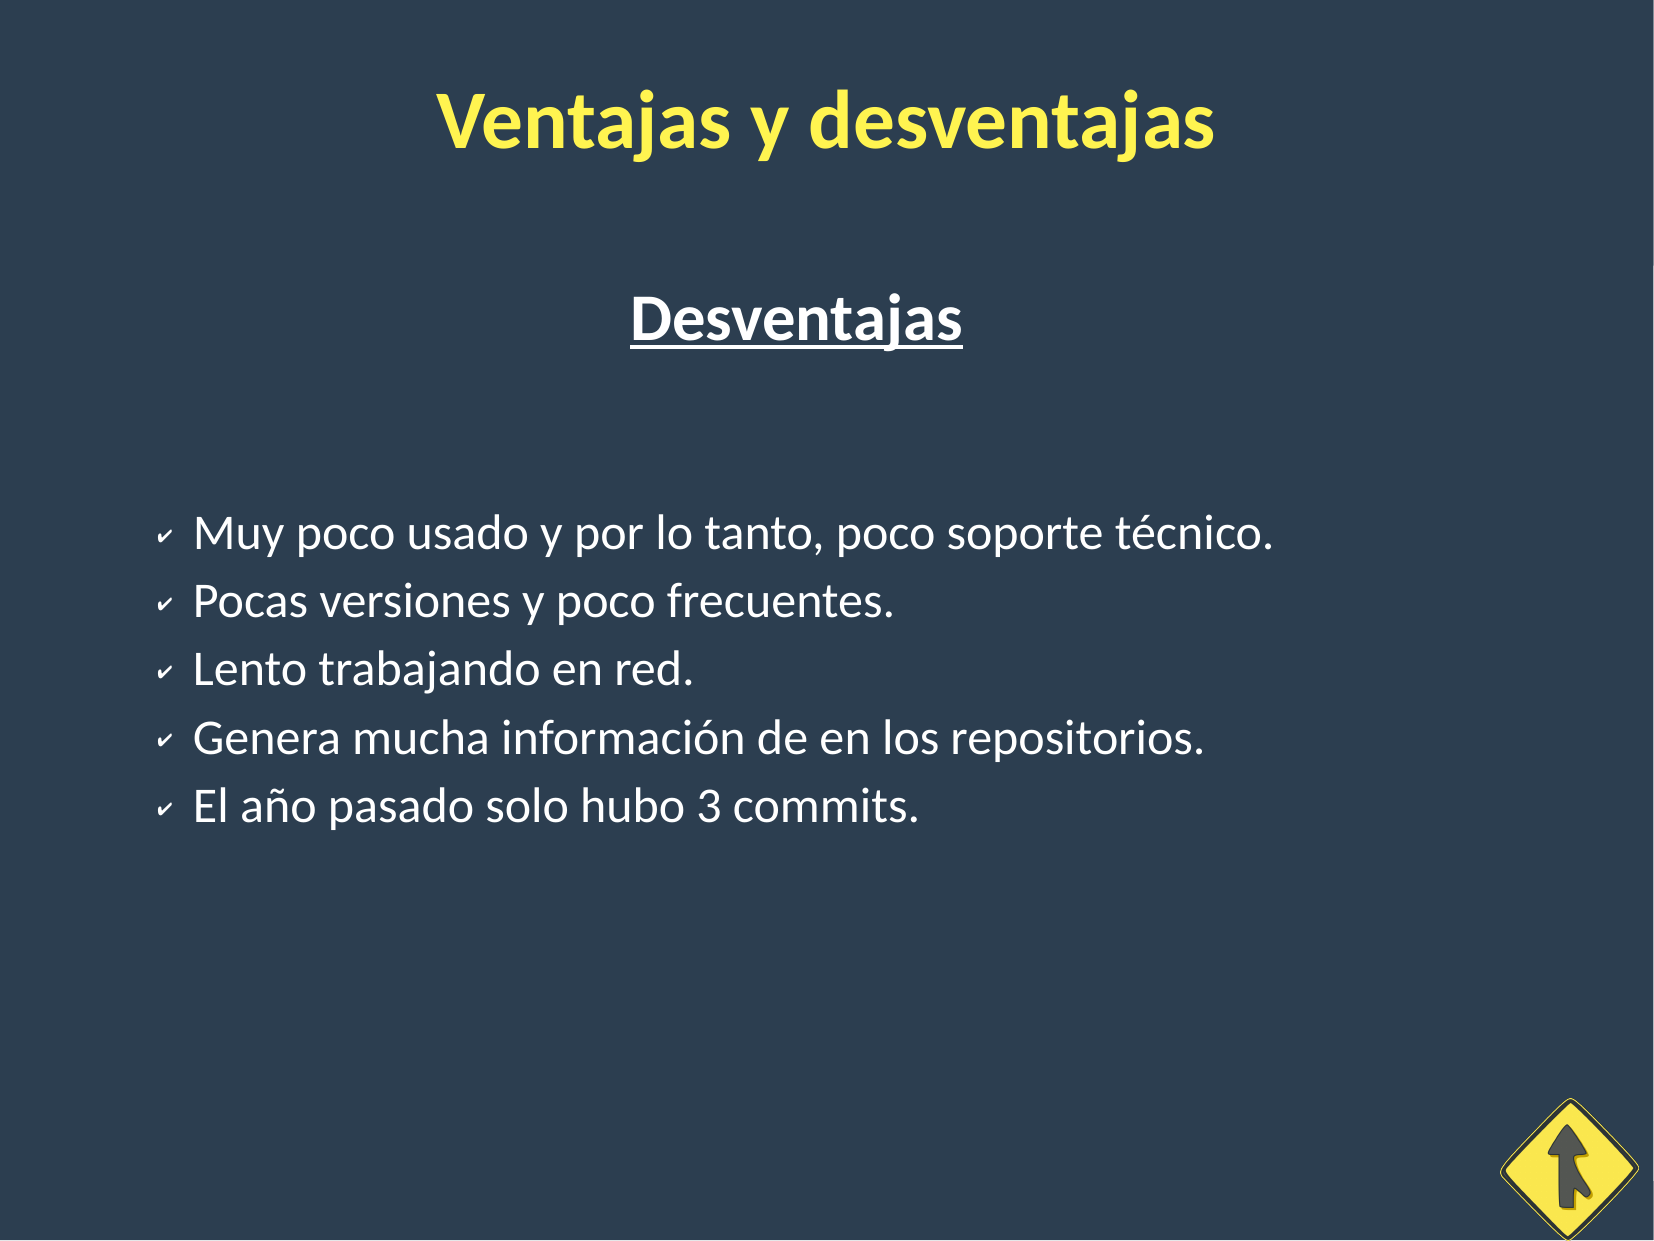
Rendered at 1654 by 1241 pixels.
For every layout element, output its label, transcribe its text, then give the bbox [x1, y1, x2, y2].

picture [1500, 1098, 1639, 1241]
title Ventajas y desventajas [59, 49, 1595, 207]
list Desventajas Muy poco usado y por lo tanto, poco soporte técnico. Pocas versiones y poco frecuentes. Lento trabajando en red. Genera mucha información de en los repositorios. El año pasado solo hubo 3 commits. [157, 290, 1441, 1010]
